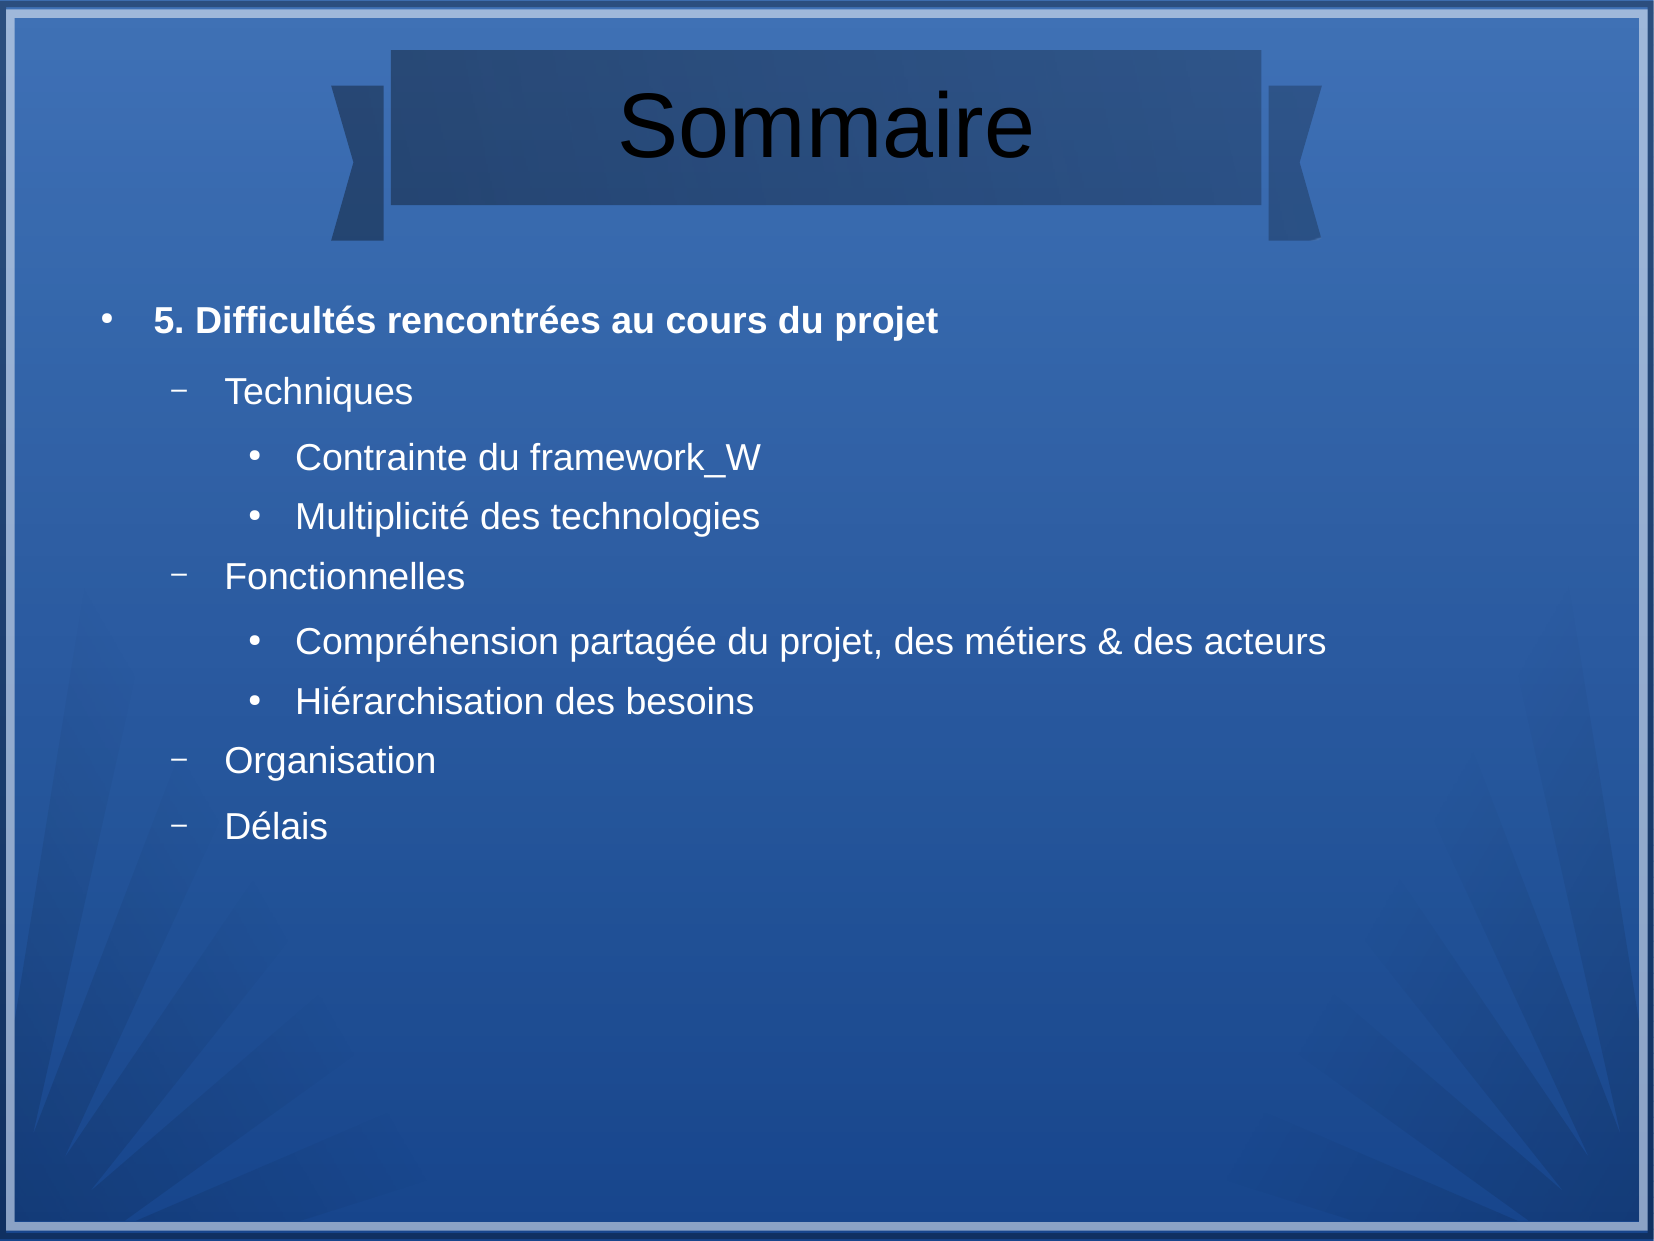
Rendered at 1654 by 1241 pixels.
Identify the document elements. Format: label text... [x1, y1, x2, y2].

title Sommaire [389, 47, 1264, 205]
list 5. Difficultés rencontrées au cours du projet Techniques Contrainte du framework_W Multiplicité des technologies Fonctionnelles Compréhension partagée du projet, des métiers & des acteurs Hiérarchisation des besoins Organisation Délais [82, 299, 1571, 1241]
